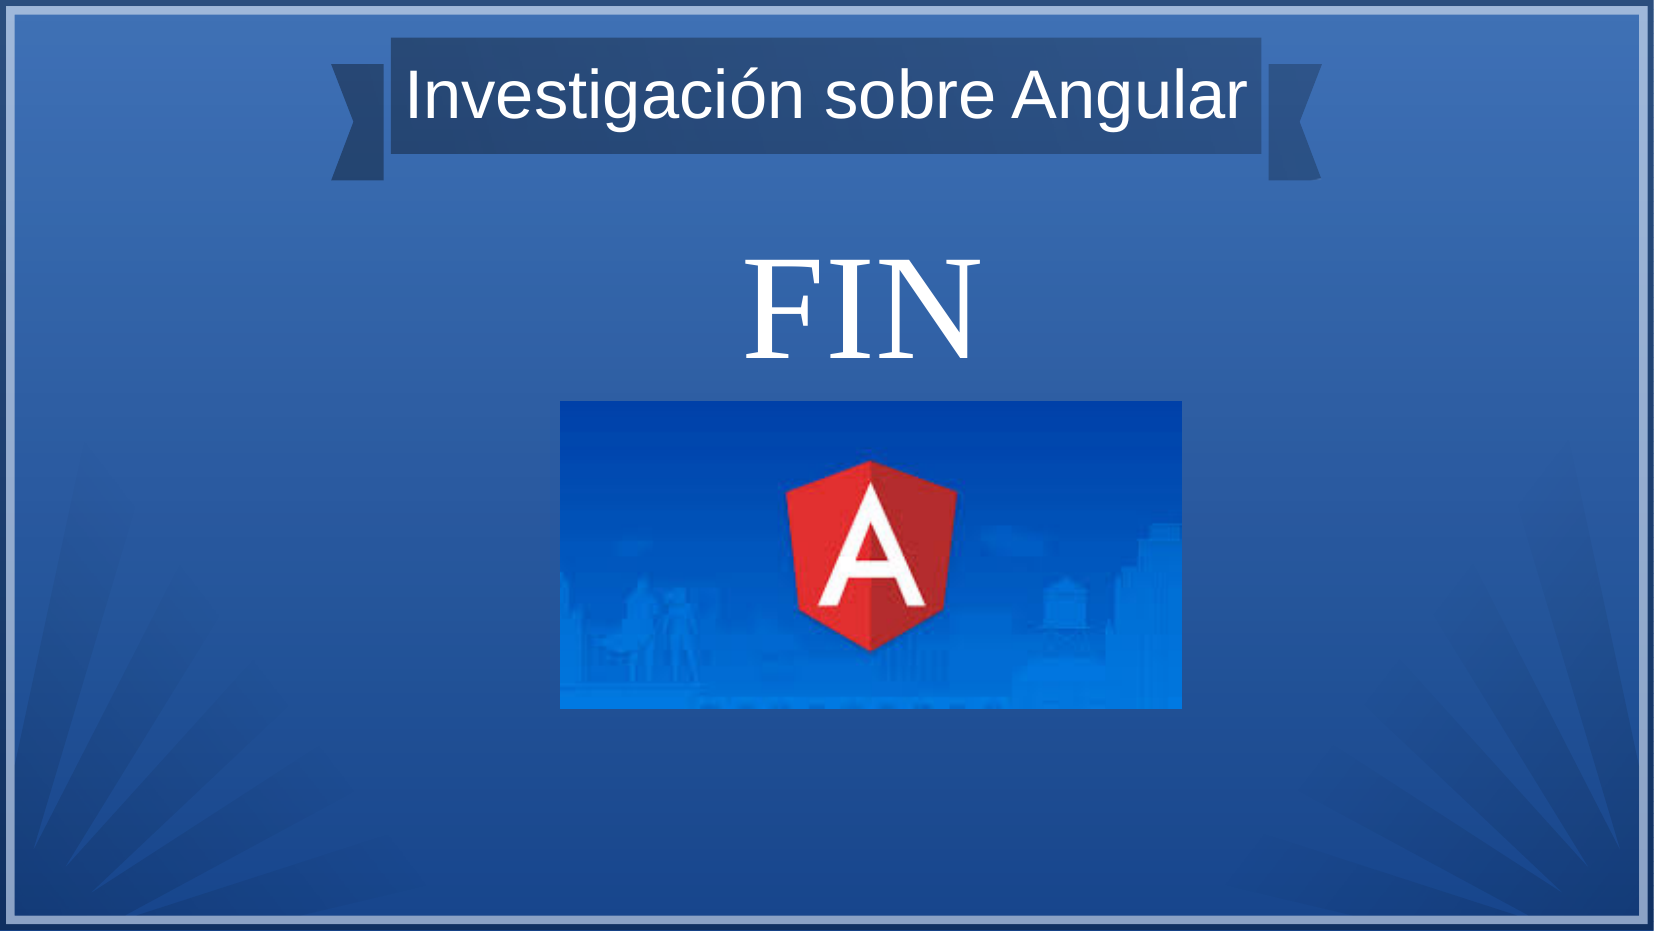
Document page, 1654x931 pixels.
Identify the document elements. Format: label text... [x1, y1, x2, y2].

title Investigación sobre Angular [389, 35, 1264, 154]
picture [560, 401, 1182, 709]
list FIN [82, 224, 1571, 848]
